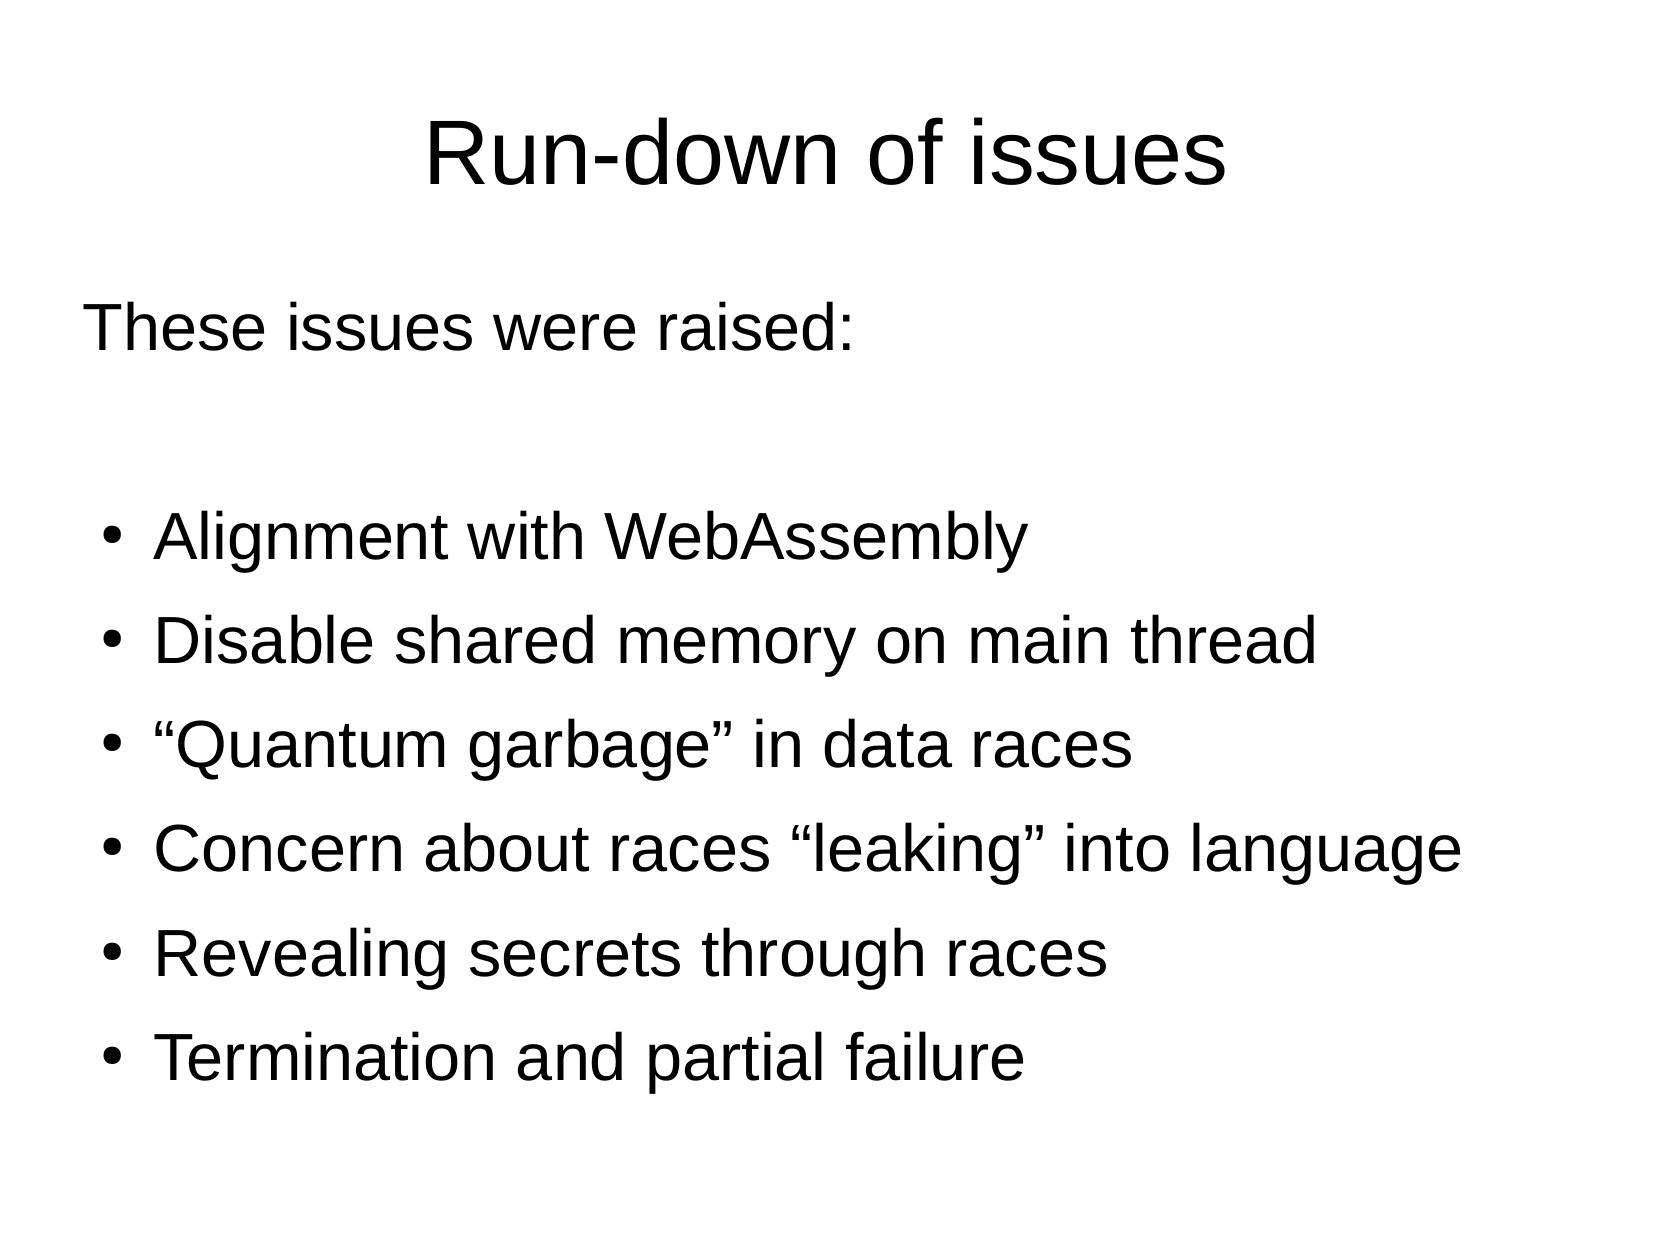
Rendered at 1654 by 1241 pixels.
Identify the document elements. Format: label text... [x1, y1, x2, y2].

title Run-down of issues [82, 49, 1571, 257]
list These issues were raised: Alignment with WebAssembly Disable shared memory on main thread “Quantum garbage” in data races Concern about races “leaking” into language Revealing secrets through races Termination and partial failure [82, 290, 1571, 1197]
